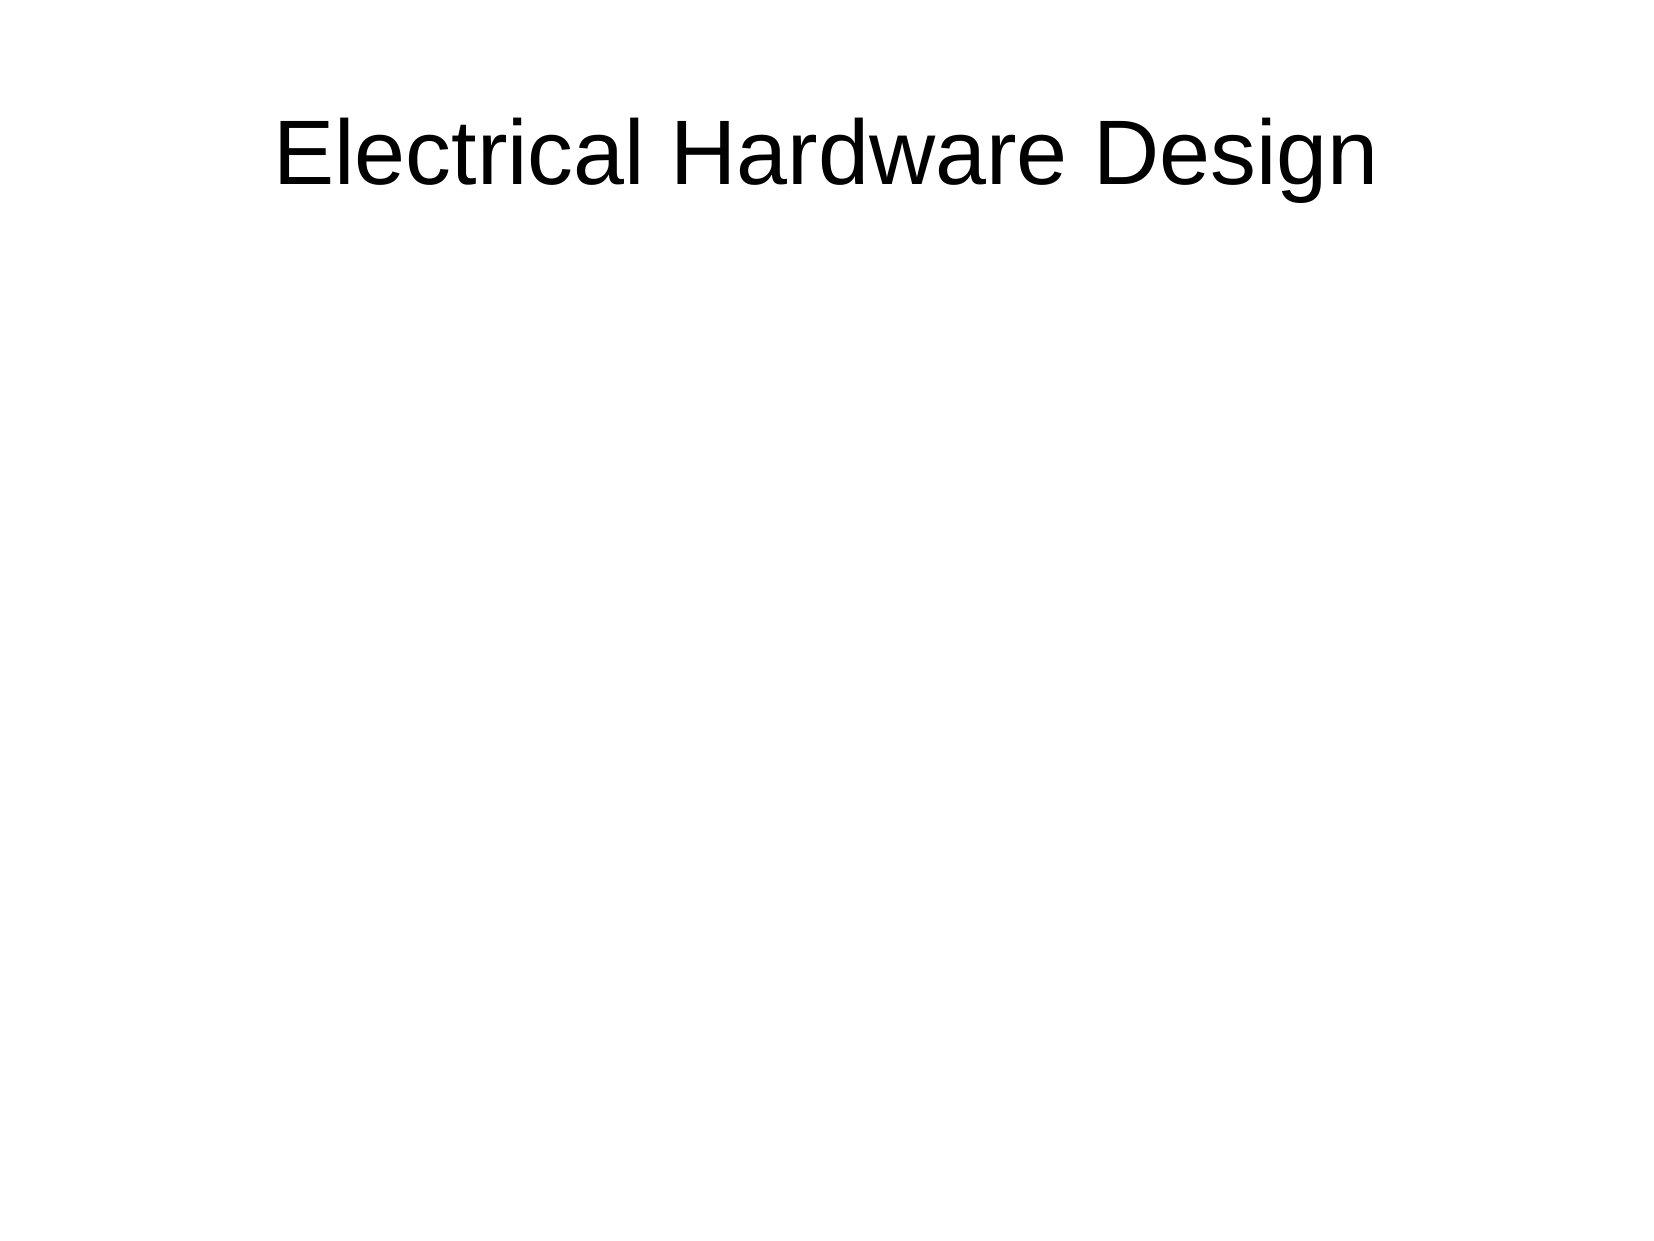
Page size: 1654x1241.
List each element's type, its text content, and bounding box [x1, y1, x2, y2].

title Electrical Hardware Design [82, 56, 1571, 250]
